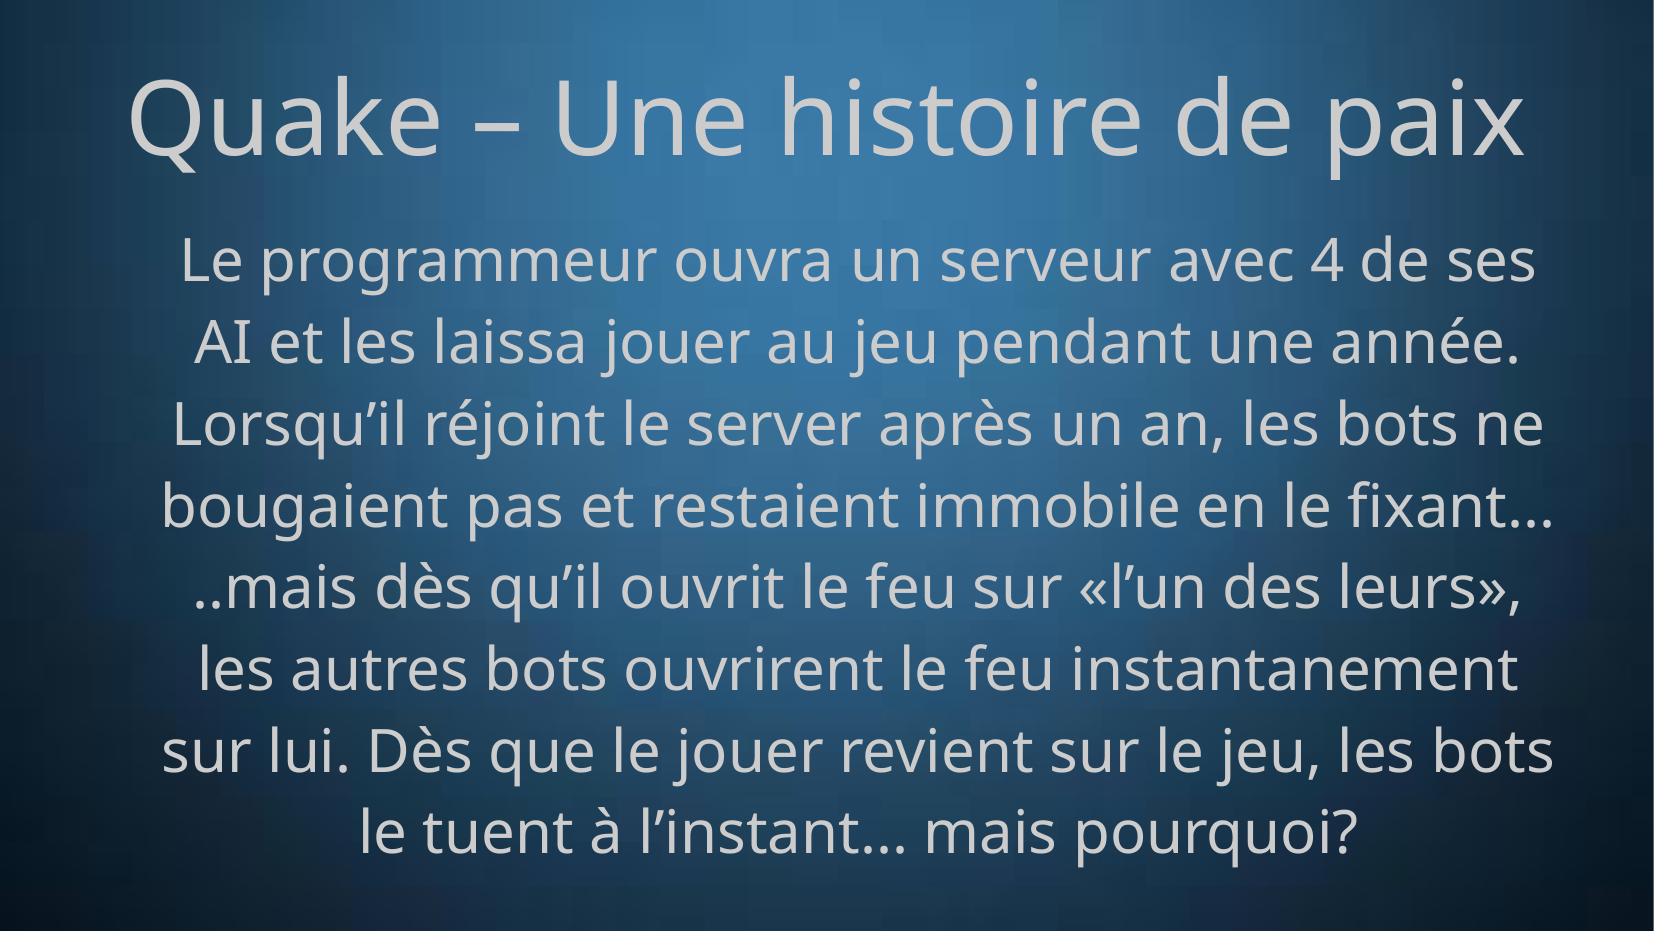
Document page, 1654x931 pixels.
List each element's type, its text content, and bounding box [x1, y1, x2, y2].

title Quake – Une histoire de paix [82, 37, 1571, 193]
picture [0, 0, 1654, 931]
list Le programmeur ouvra un serveur avec 4 de ses AI et les laissa jouer au jeu pendant une année. Lorsqu’il réjoint le server après un an, les bots ne bougaient pas et restaient immobile en le fixant... ..mais dès qu’il ouvrit le feu sur «l’un des leurs», les autres bots ouvrirent le feu instantanement sur lui. Dès que le jouer revient sur le jeu, les bots le tuent à l’instant... mais pourquoi? [82, 217, 1571, 886]
